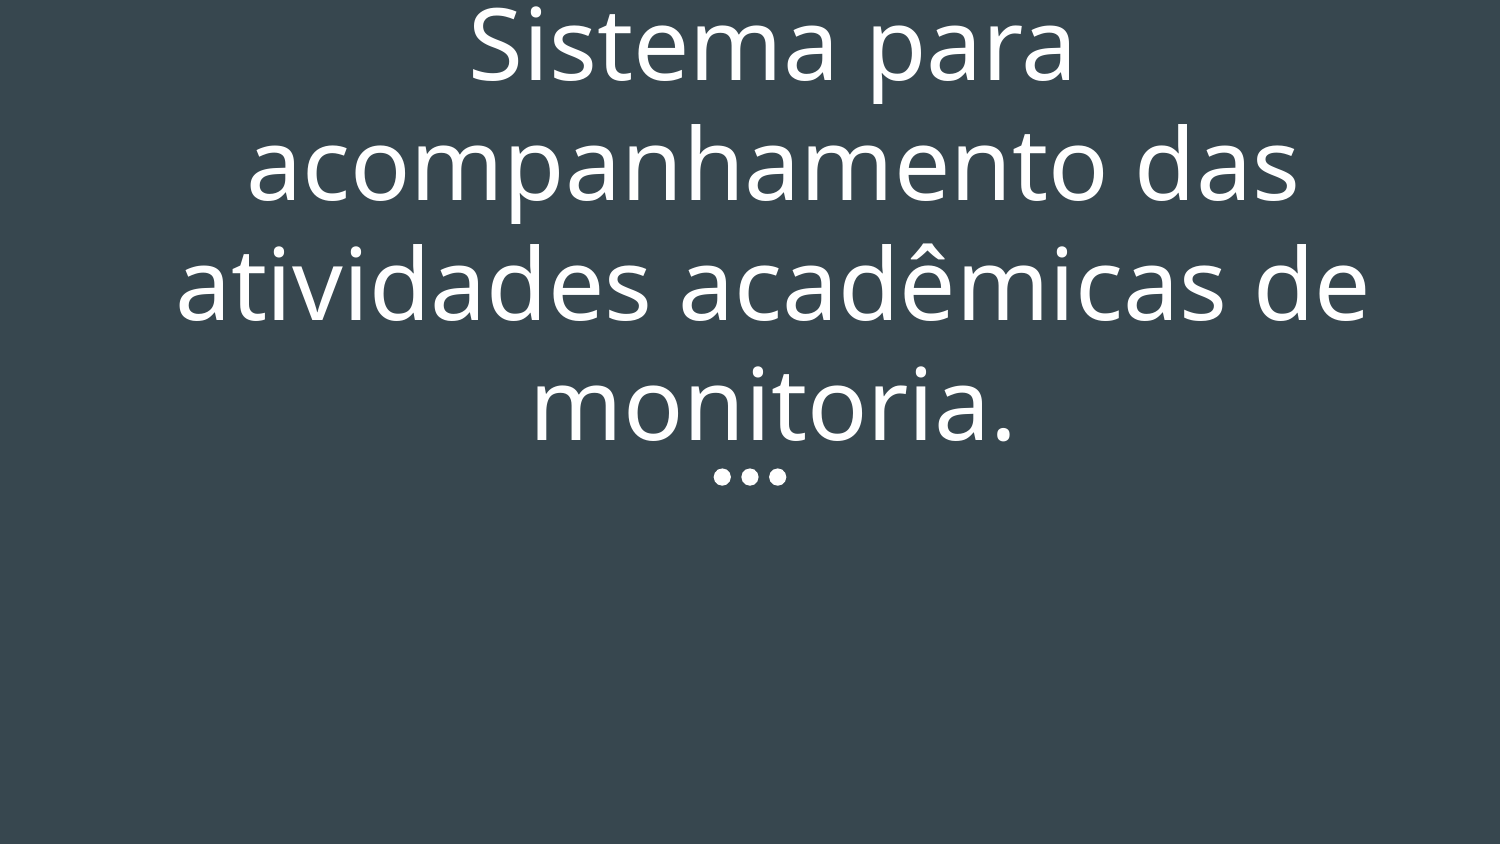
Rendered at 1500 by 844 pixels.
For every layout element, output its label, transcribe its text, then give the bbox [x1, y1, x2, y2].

title Sistema para acompanhamento das atividades acadêmicas de monitoria. [47, 153, 1500, 476]
